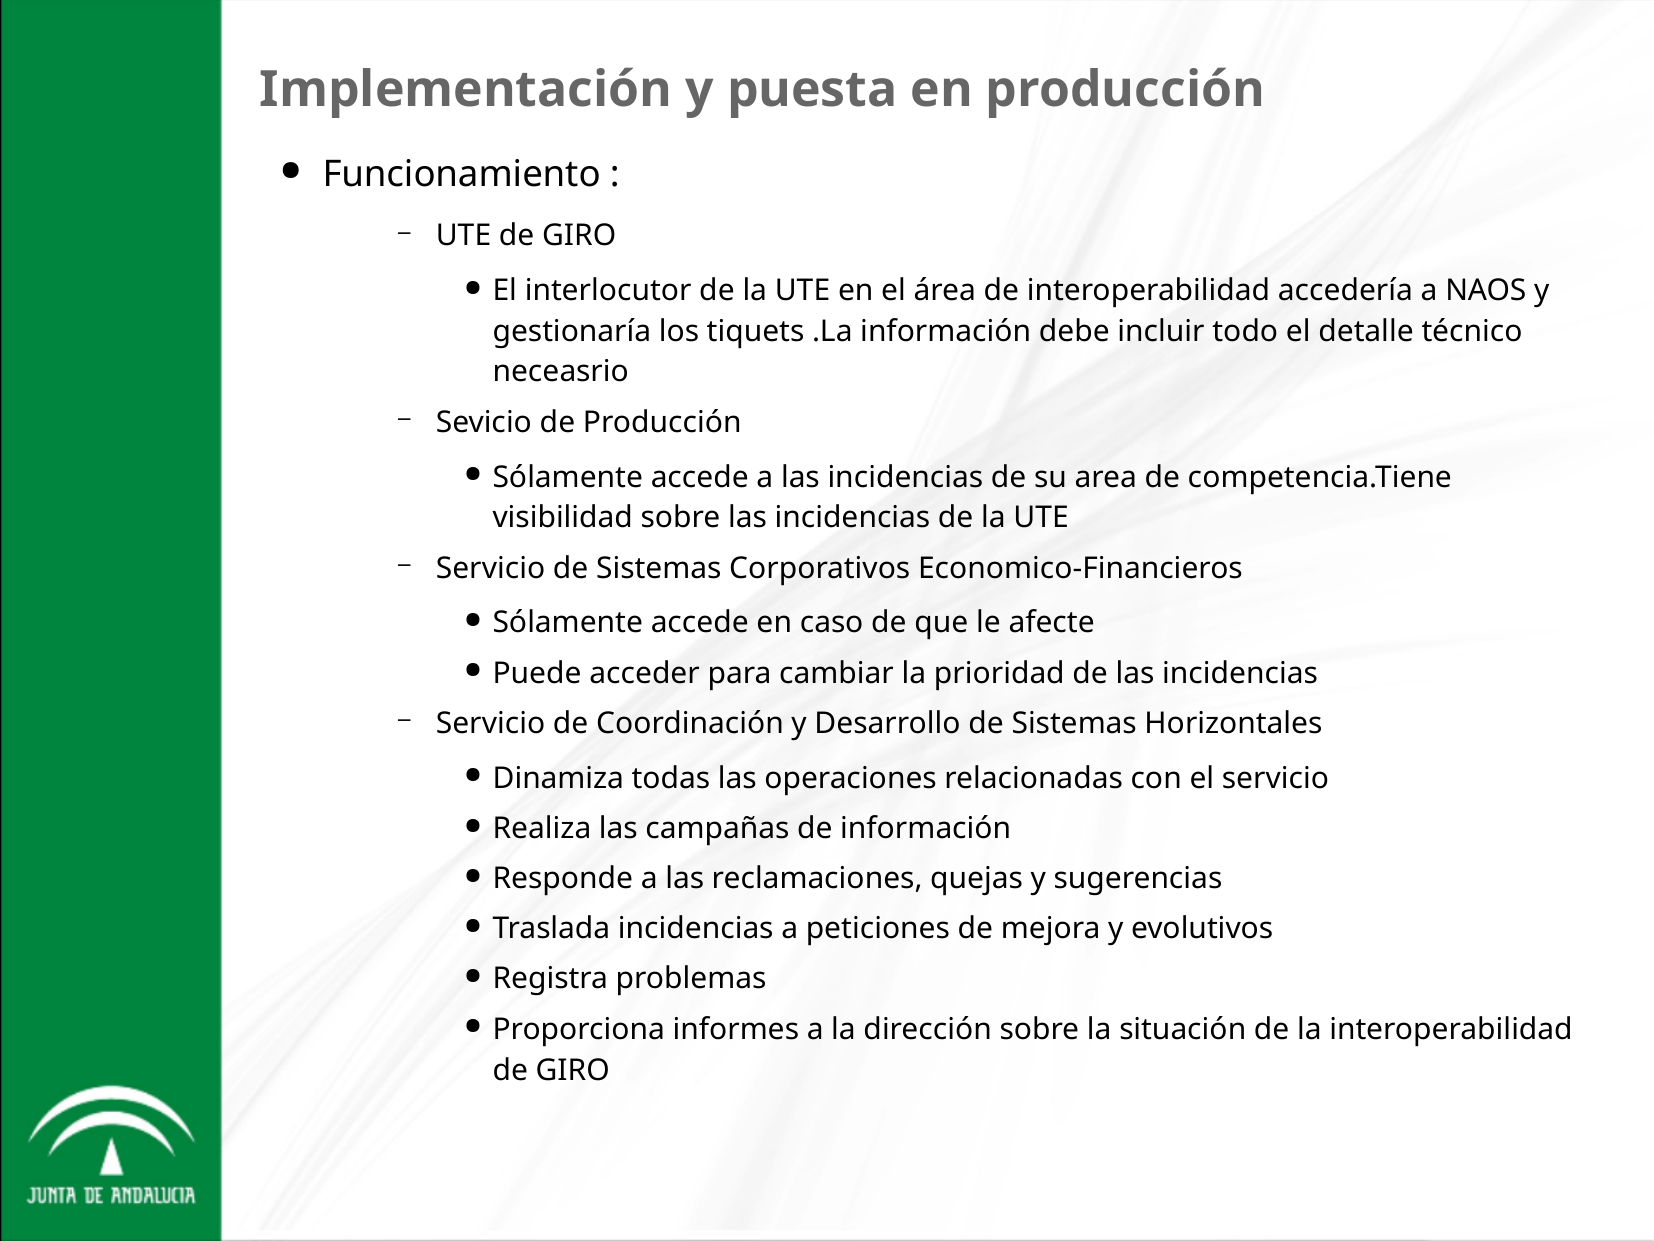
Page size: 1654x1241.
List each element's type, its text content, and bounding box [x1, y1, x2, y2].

title Implementación y puesta en producción [259, 37, 1577, 136]
list Funcionamiento : UTE de GIRO El interlocutor de la UTE en el área de interoperabilidad accedería a NAOS y gestionaría los tiquets .La información debe incluir todo el detalle técnico neceasrio Sevicio de Producción Sólamente accede a las incidencias de su area de competencia.Tiene visibilidad sobre las incidencias de la UTE Servicio de Sistemas Corporativos Economico-Financieros Sólamente accede en caso de que le afecte Puede acceder para cambiar la prioridad de las incidencias Servicio de Coordinación y Desarrollo de Sistemas Horizontales Dinamiza todas las operaciones relacionadas con el servicio Realiza las campañas de información Responde a las reclamaciones, quejas y sugerencias Traslada incidencias a peticiones de mejora y evolutivos Registra problemas Proporciona informes a la dirección sobre la situación de la interoperabilidad de GIRO [265, 147, 1583, 1093]
picture [0, 0, 1654, 1241]
